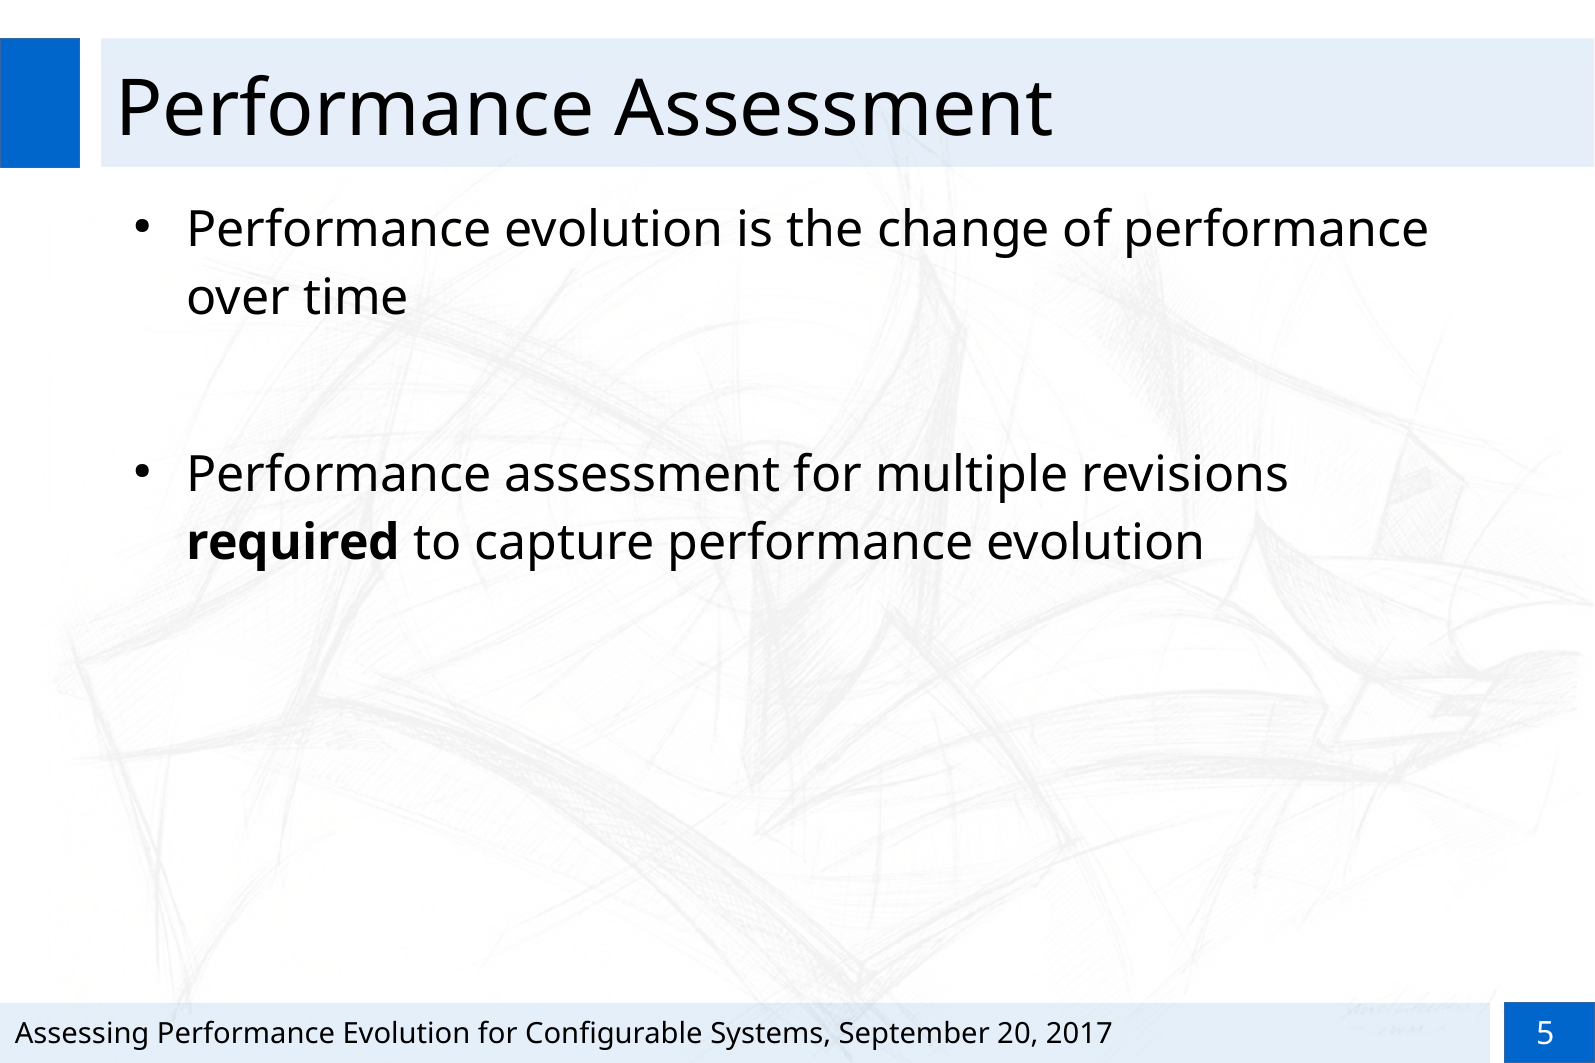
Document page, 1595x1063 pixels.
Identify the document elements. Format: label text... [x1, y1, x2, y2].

list Performance evolution is the change of performance over time Performance assessment for multiple revisions required to capture performance evolution [115, 192, 1515, 978]
title Performance Assessment [115, 42, 1515, 168]
